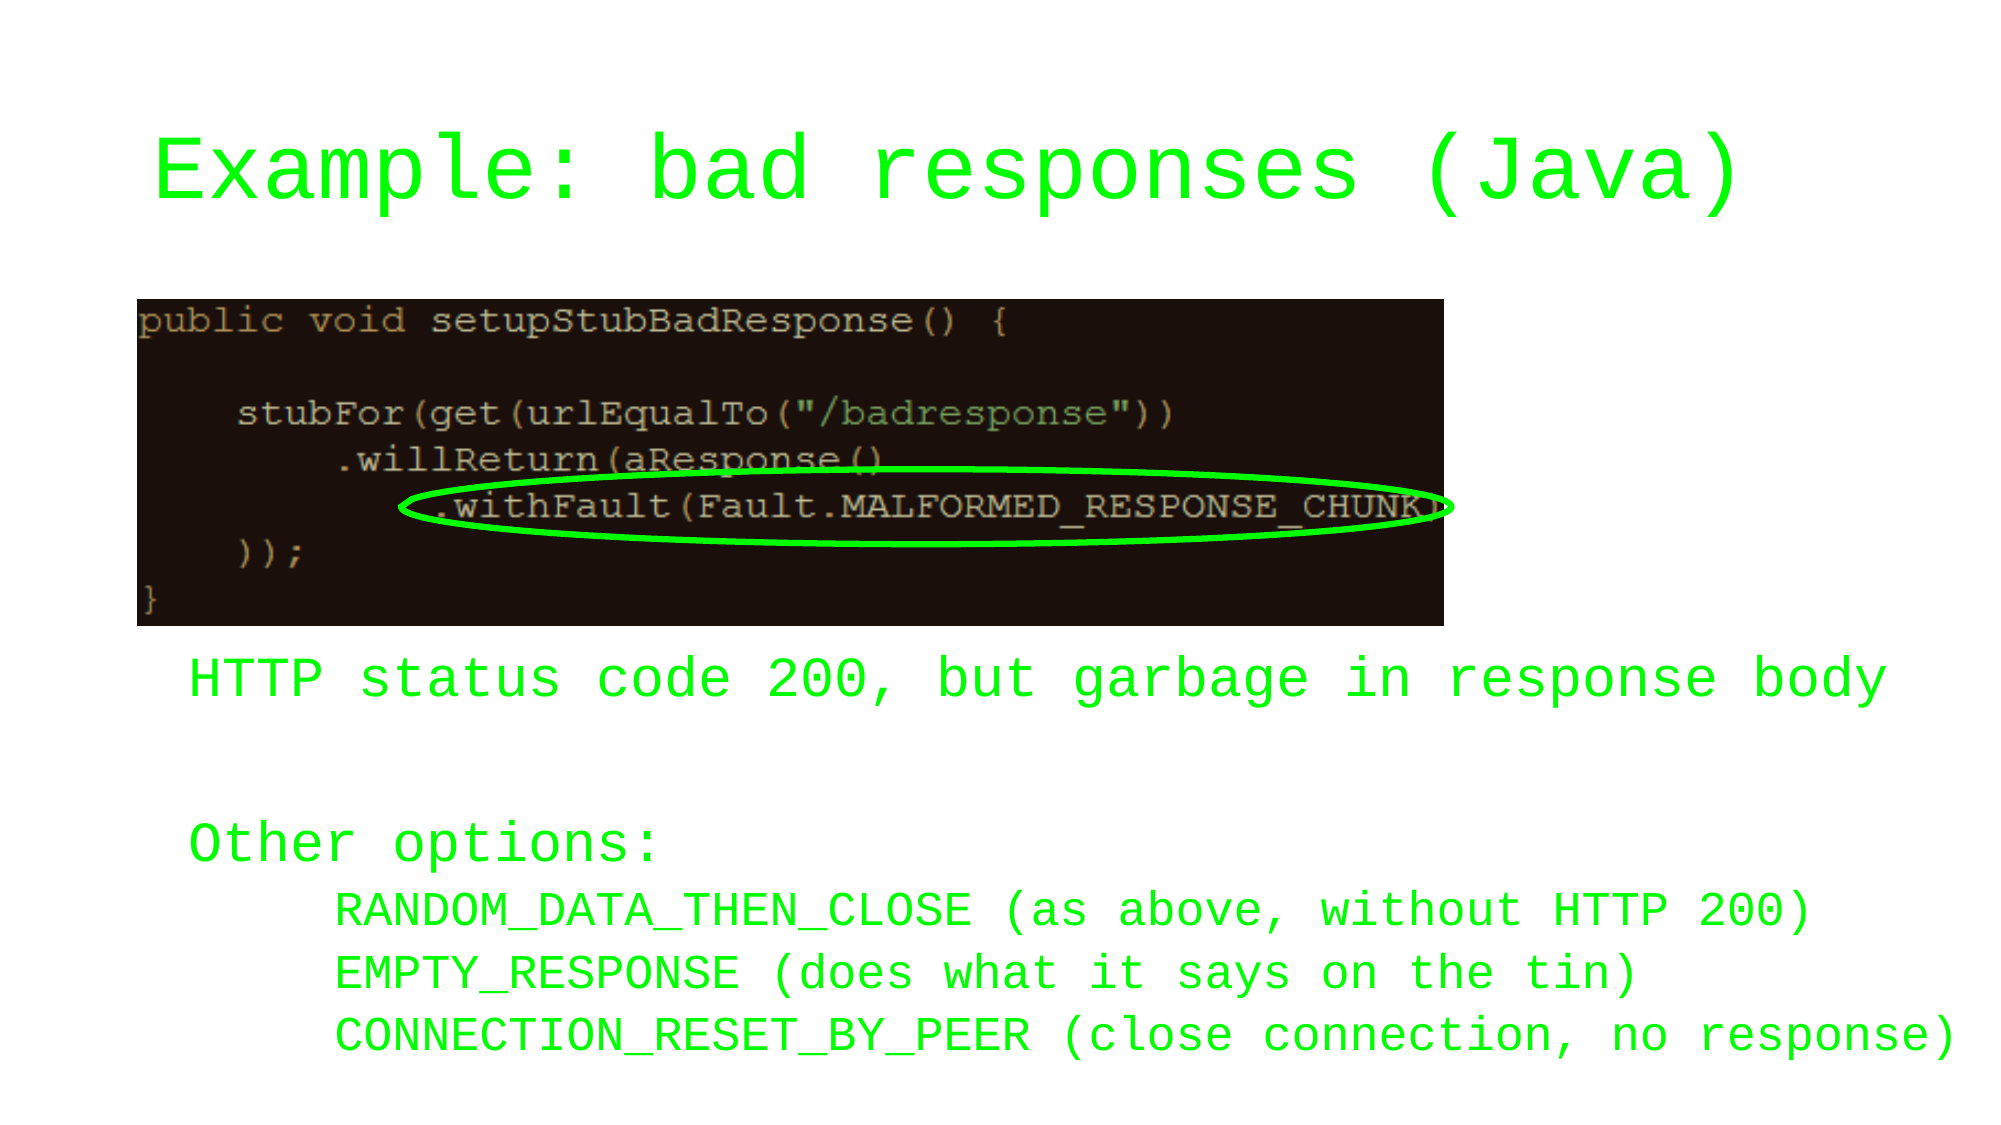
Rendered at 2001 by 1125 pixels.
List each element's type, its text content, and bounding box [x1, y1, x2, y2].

picture [407, 473, 1444, 541]
title Example: bad responses (Java) [137, 59, 1863, 278]
list HTTP status code 200, but garbage in response body Other options: RANDOM_DATA_THEN_CLOSE (as above, without HTTP 200) EMPTY_RESPONSE (does what it says on the tin) CONNECTION_RESET_BY_PEER (close connection, no response) [137, 299, 1980, 1088]
picture [137, 299, 1444, 626]
